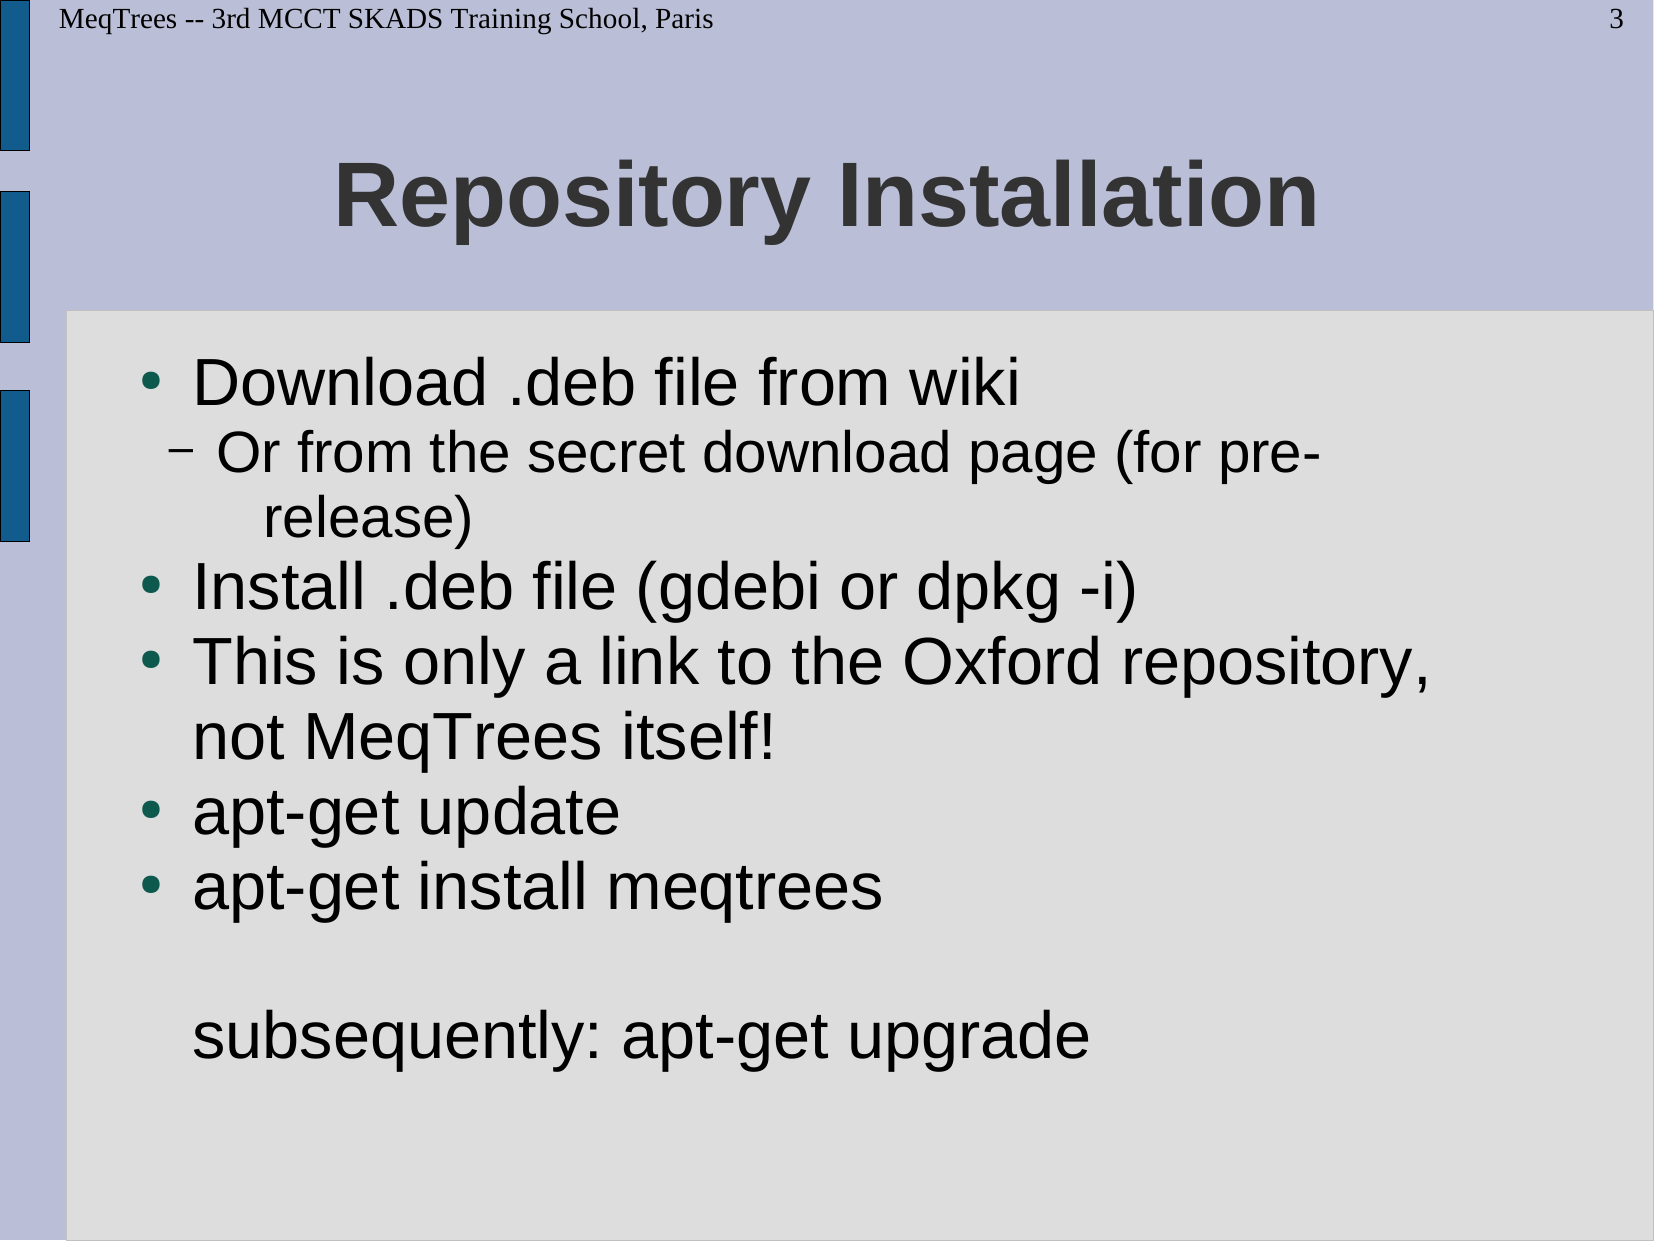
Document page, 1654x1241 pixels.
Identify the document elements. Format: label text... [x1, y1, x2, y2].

title Repository Installation [121, 98, 1534, 291]
list Download .deb file from wiki Or from the secret download page (for pre-release) Install .deb file (gdebi or dpkg -i) This is only a link to the Oxford repository, not MeqTrees itself! apt-get update apt-get install meqtrees subsequently: apt-get upgrade [121, 344, 1534, 1149]
